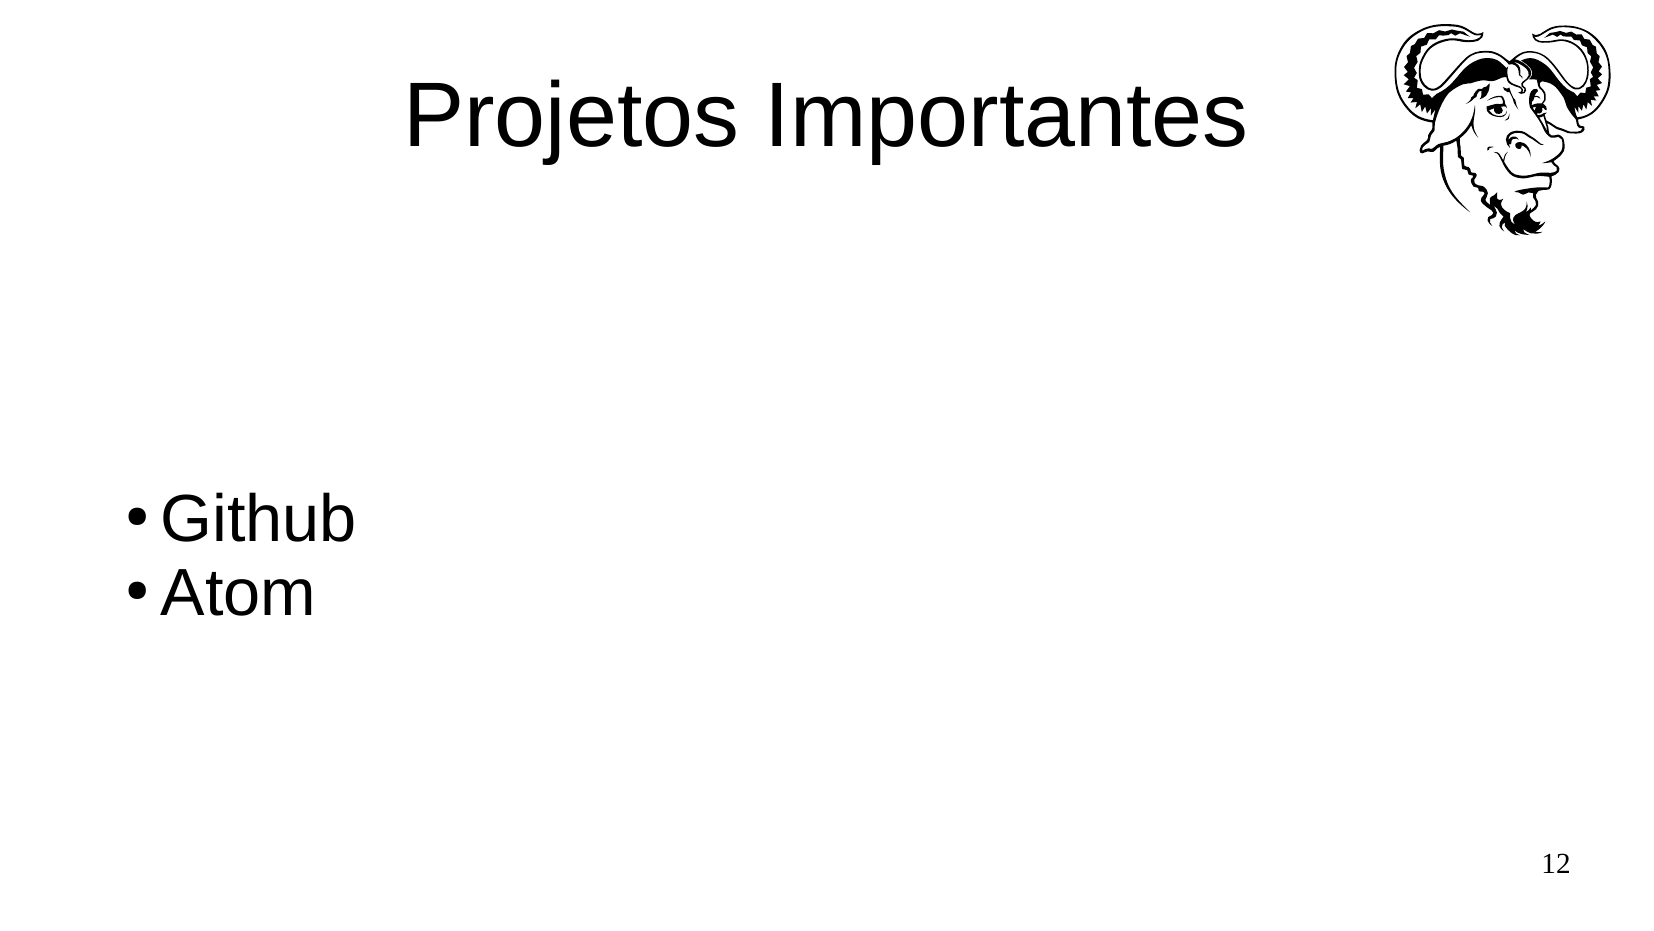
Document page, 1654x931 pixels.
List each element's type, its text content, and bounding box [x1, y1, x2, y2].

subtitle Github Atom [90, 255, 1591, 856]
picture [1394, 24, 1611, 236]
title Projetos Importantes [82, 37, 1394, 193]
